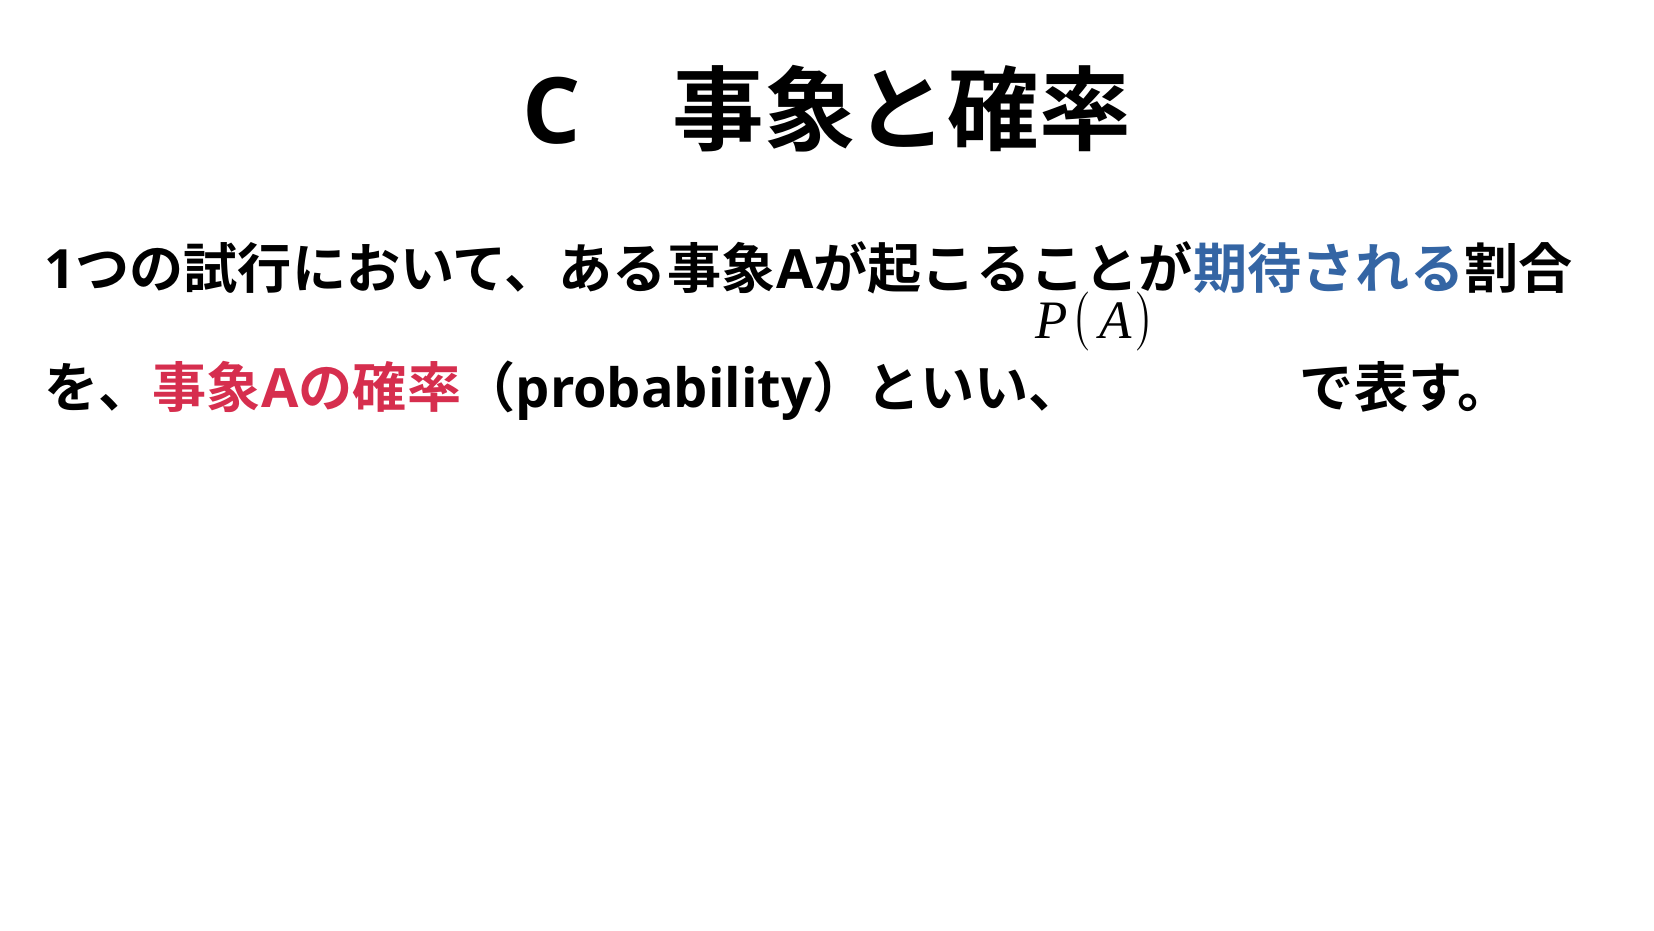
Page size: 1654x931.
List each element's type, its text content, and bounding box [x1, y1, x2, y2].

title C 事象と確率 [29, 29, 1625, 178]
text_box 1つの試行において、ある事象Aが起こることが期待される割合を、事象Aの確率（probability）といい、 で表す。 [29, 178, 1595, 764]
